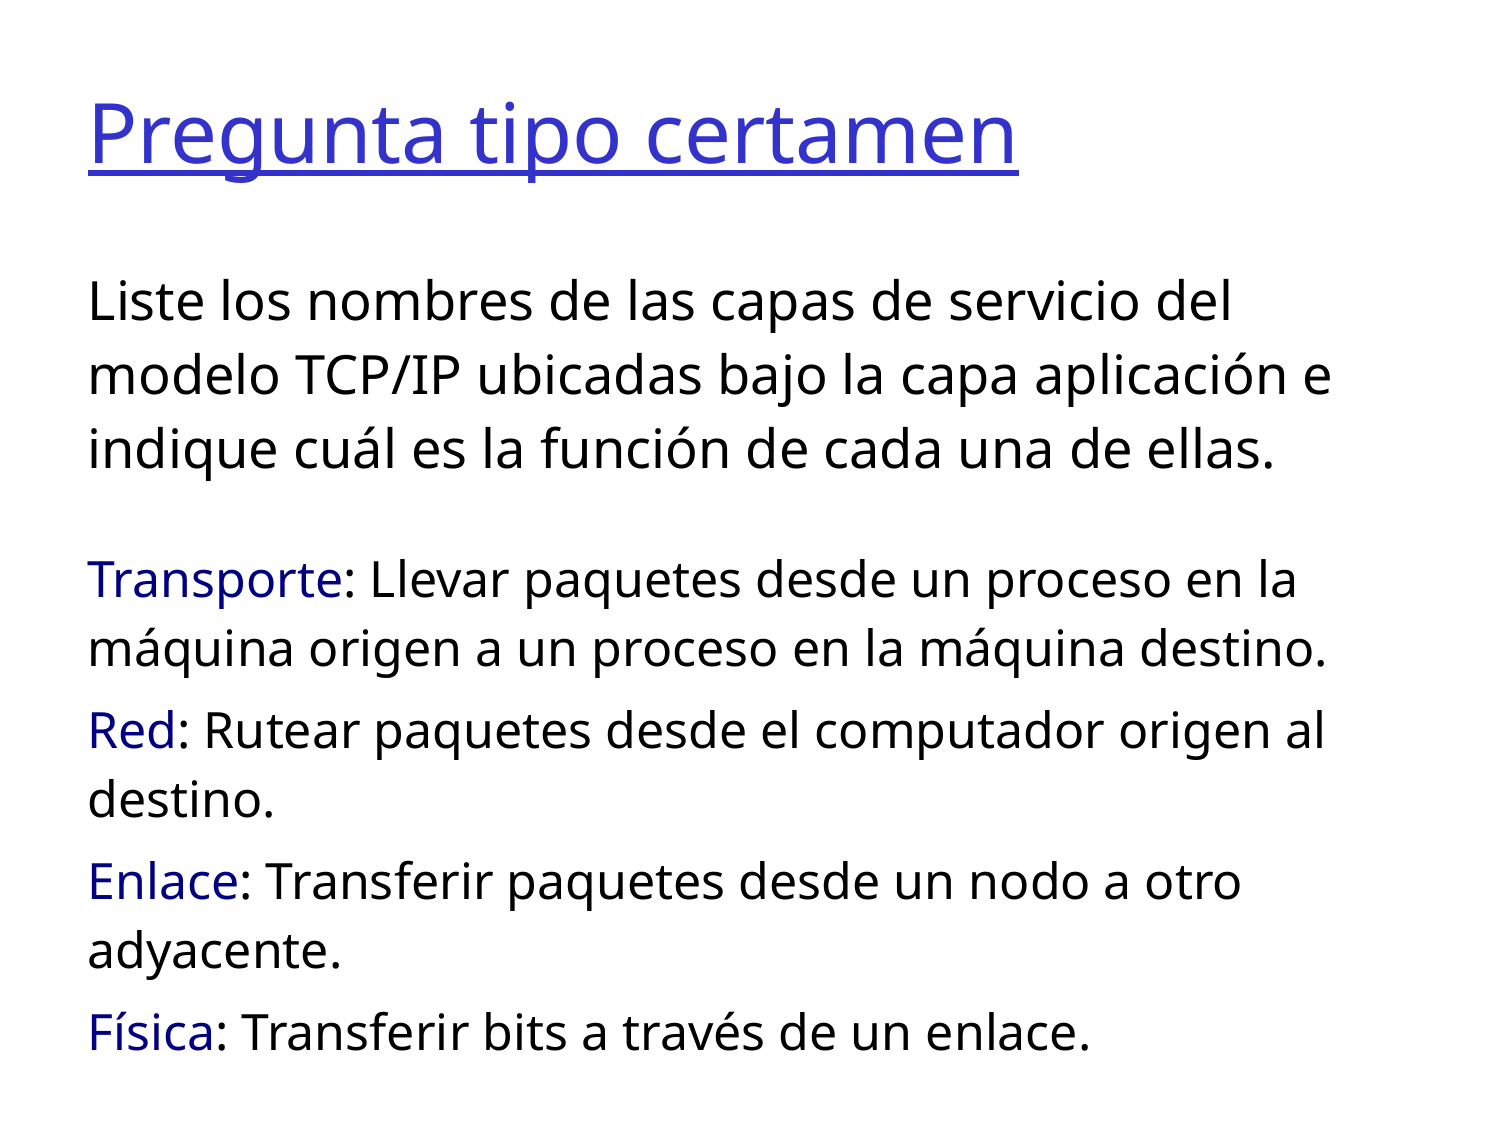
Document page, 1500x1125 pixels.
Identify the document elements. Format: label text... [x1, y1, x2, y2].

list Transporte: Llevar paquetes desde un proceso en la máquina origen a un proceso en la máquina destino. Red: Rutear paquetes desde el computador origen al destino. Enlace: Transferir paquetes desde un nodo a otro adyacente. Física: Transferir bits a través de un enlace. [87, 544, 1363, 1057]
title Pregunta tipo certamen [87, 23, 1363, 239]
list Liste los nombres de las capas de servicio del modelo TCP/IP ubicadas bajo la capa aplicación e indique cuál es la función de cada una de ellas. [87, 262, 1363, 544]
